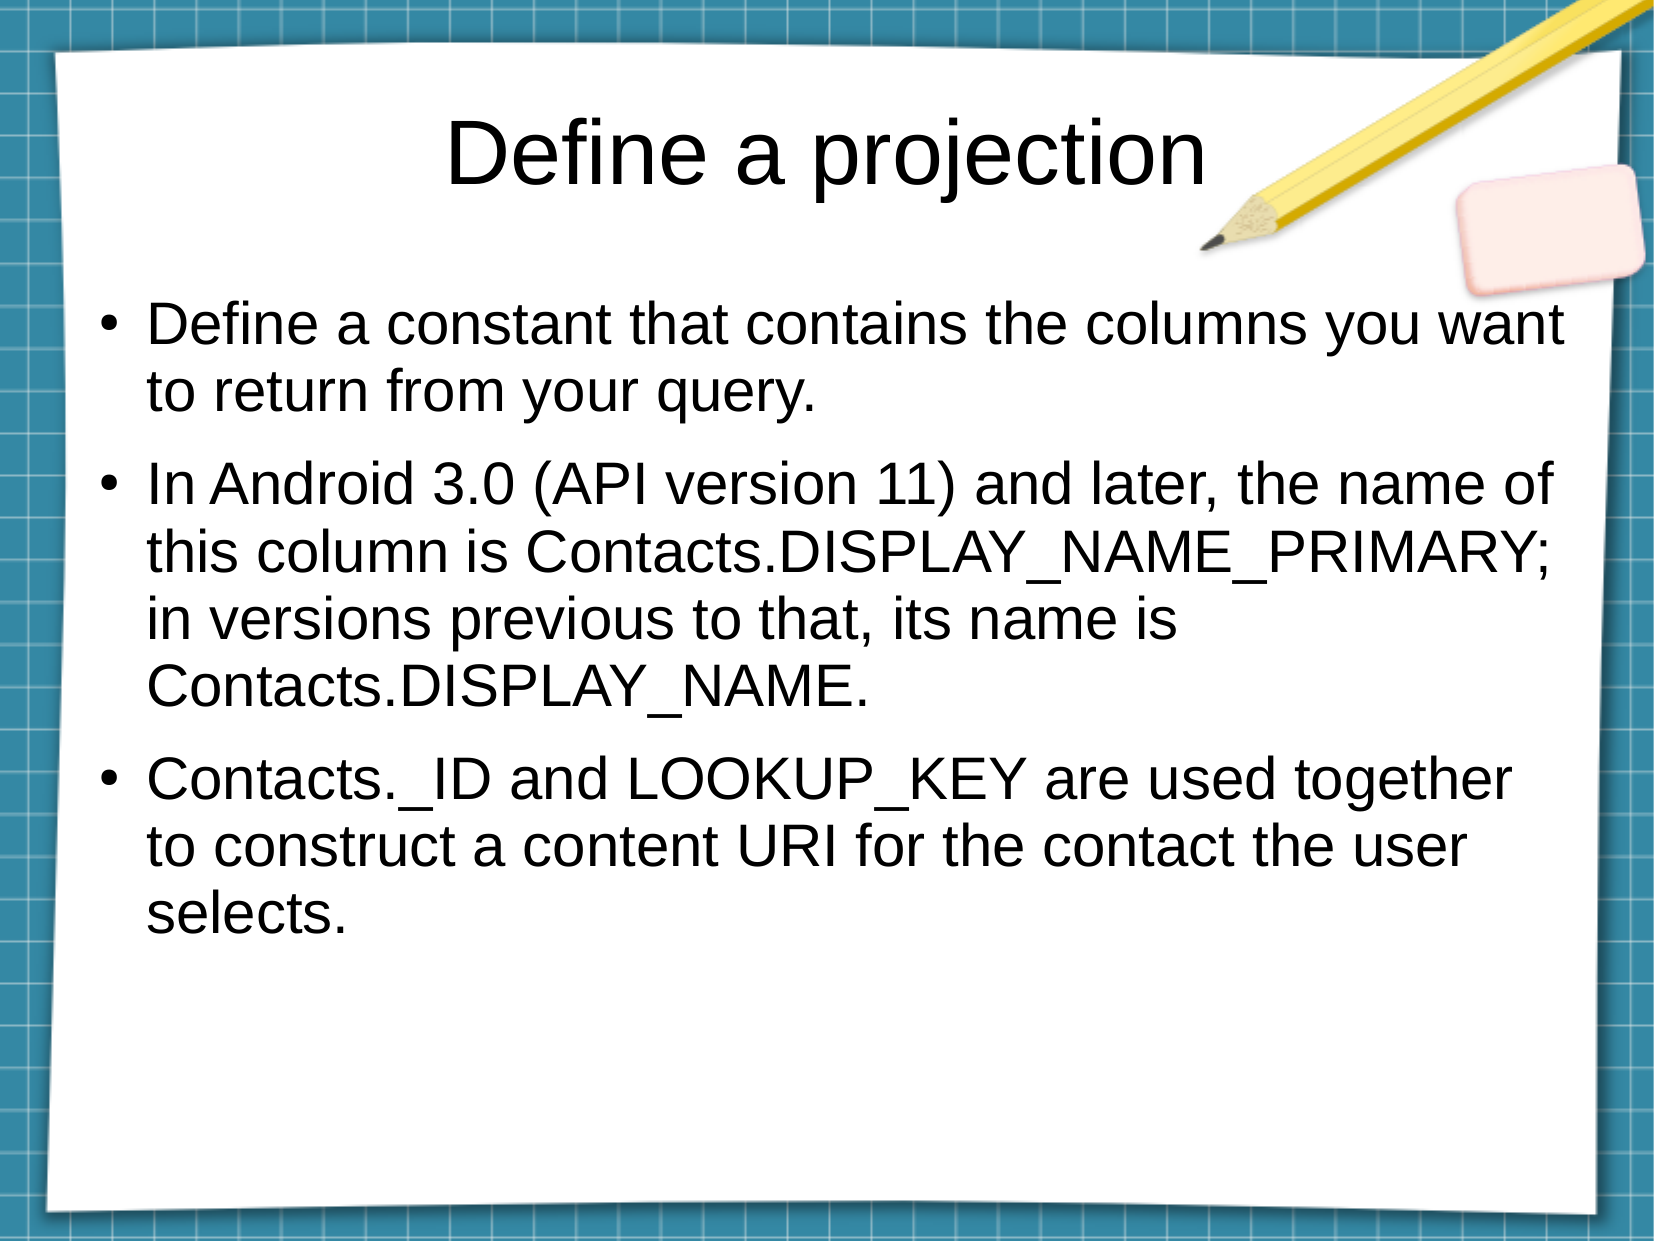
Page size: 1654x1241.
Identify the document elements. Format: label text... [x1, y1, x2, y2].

picture [0, 0, 1654, 1241]
title Define a projection [82, 49, 1571, 257]
list Define a constant that contains the columns you want to return from your query. In Android 3.0 (API version 11) and later, the name of this column is Contacts.DISPLAY_NAME_PRIMARY; in versions previous to that, its name is Contacts.DISPLAY_NAME. Contacts._ID and LOOKUP_KEY are used together to construct a content URI for the contact the user selects. [82, 290, 1571, 1010]
